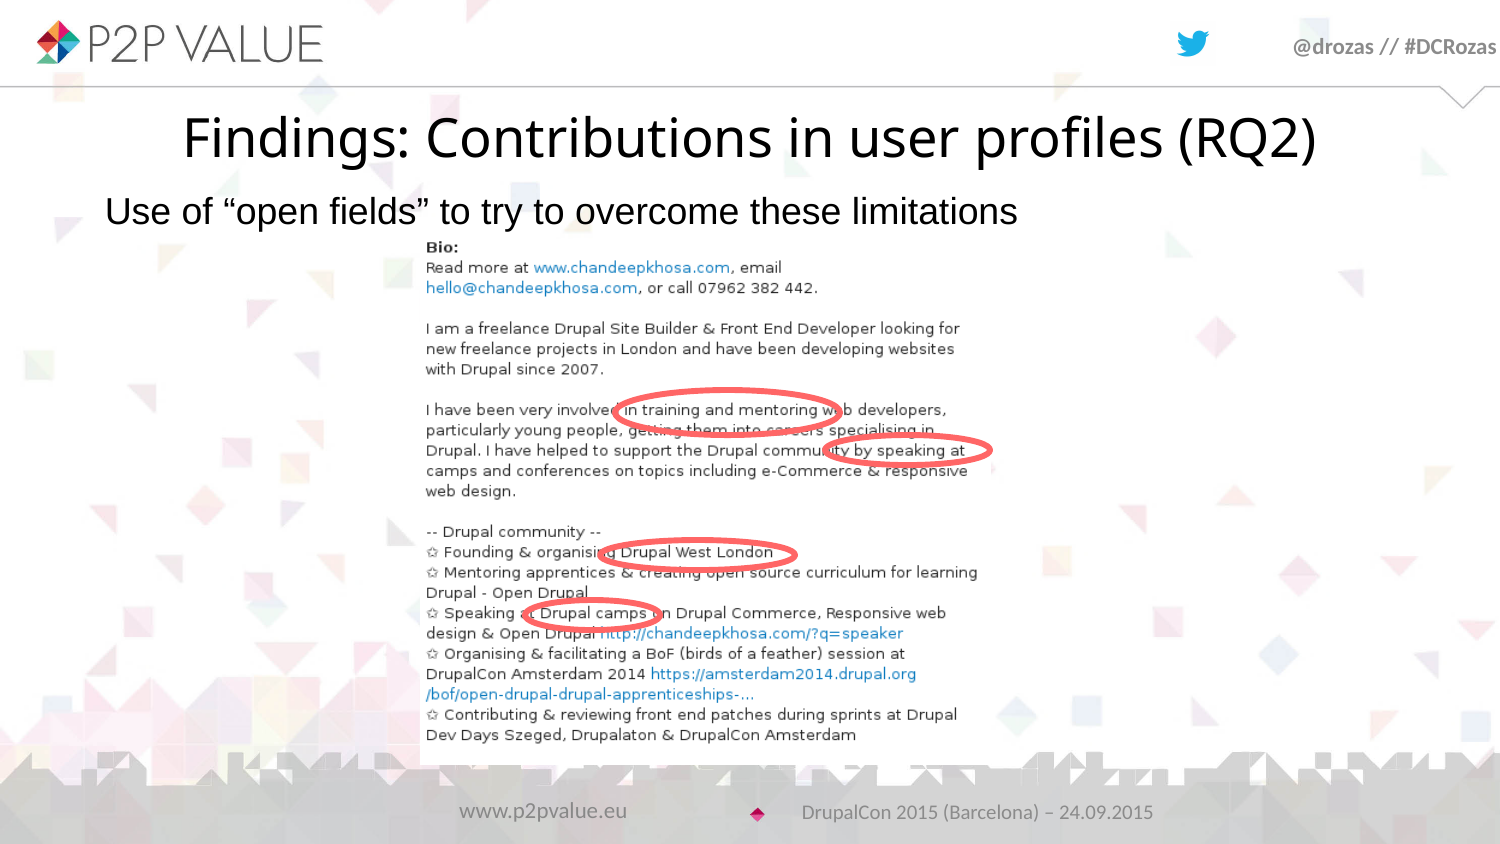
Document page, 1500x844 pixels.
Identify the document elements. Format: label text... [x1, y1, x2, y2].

picture [0, 181, 1500, 844]
title Findings: Contributions in user profiles (RQ2) [0, 92, 1500, 181]
text_box DrupalCon 2015 (Barcelona) – 24.09.2015 [788, 788, 1481, 834]
text_box @drozas // #DCRozas [1170, 15, 1500, 76]
text_box www.p2pvalue.eu [453, 789, 672, 829]
text_box Use of “open fields” to try to overcome these limitations [90, 183, 1500, 241]
picture [0, 0, 1500, 92]
